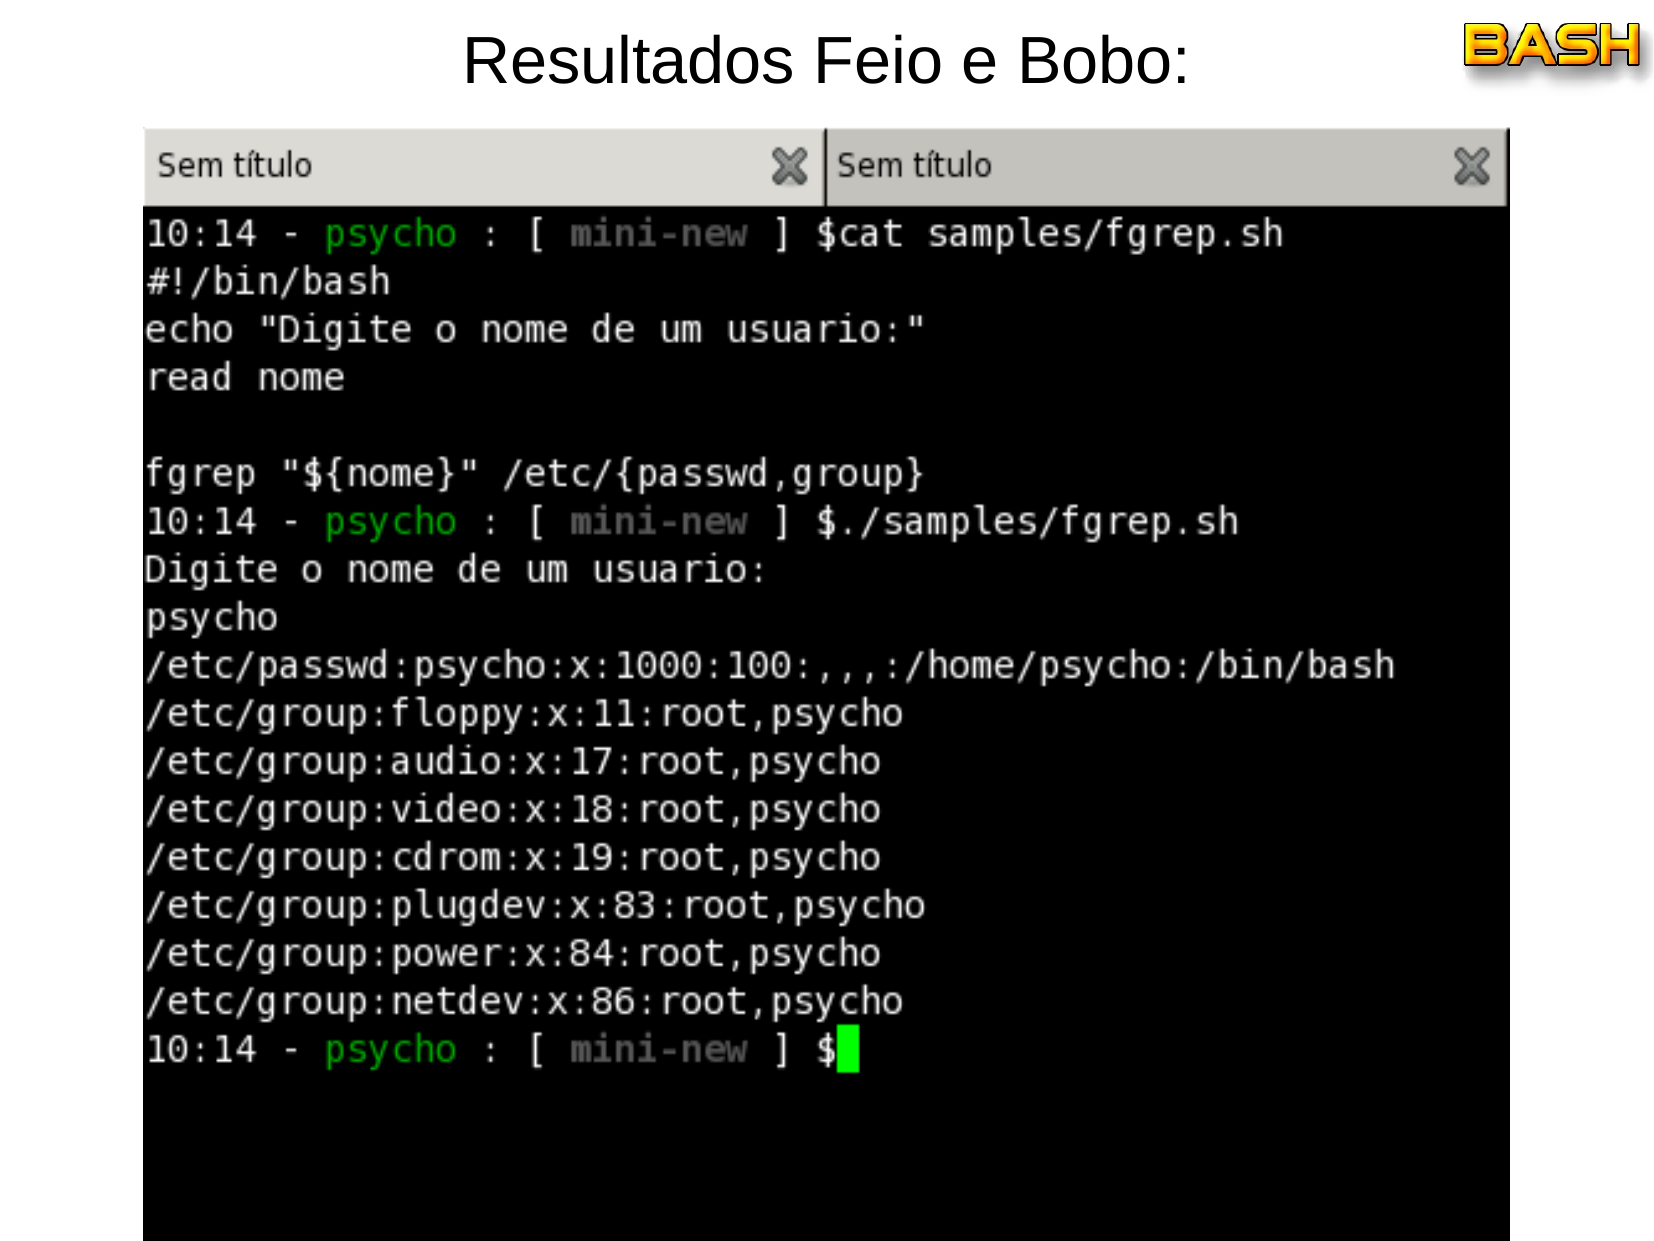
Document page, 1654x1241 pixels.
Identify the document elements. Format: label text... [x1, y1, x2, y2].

picture [1450, 0, 1654, 96]
picture [143, 127, 1510, 1241]
title Resultados Feio e Bobo: [82, 22, 1571, 98]
